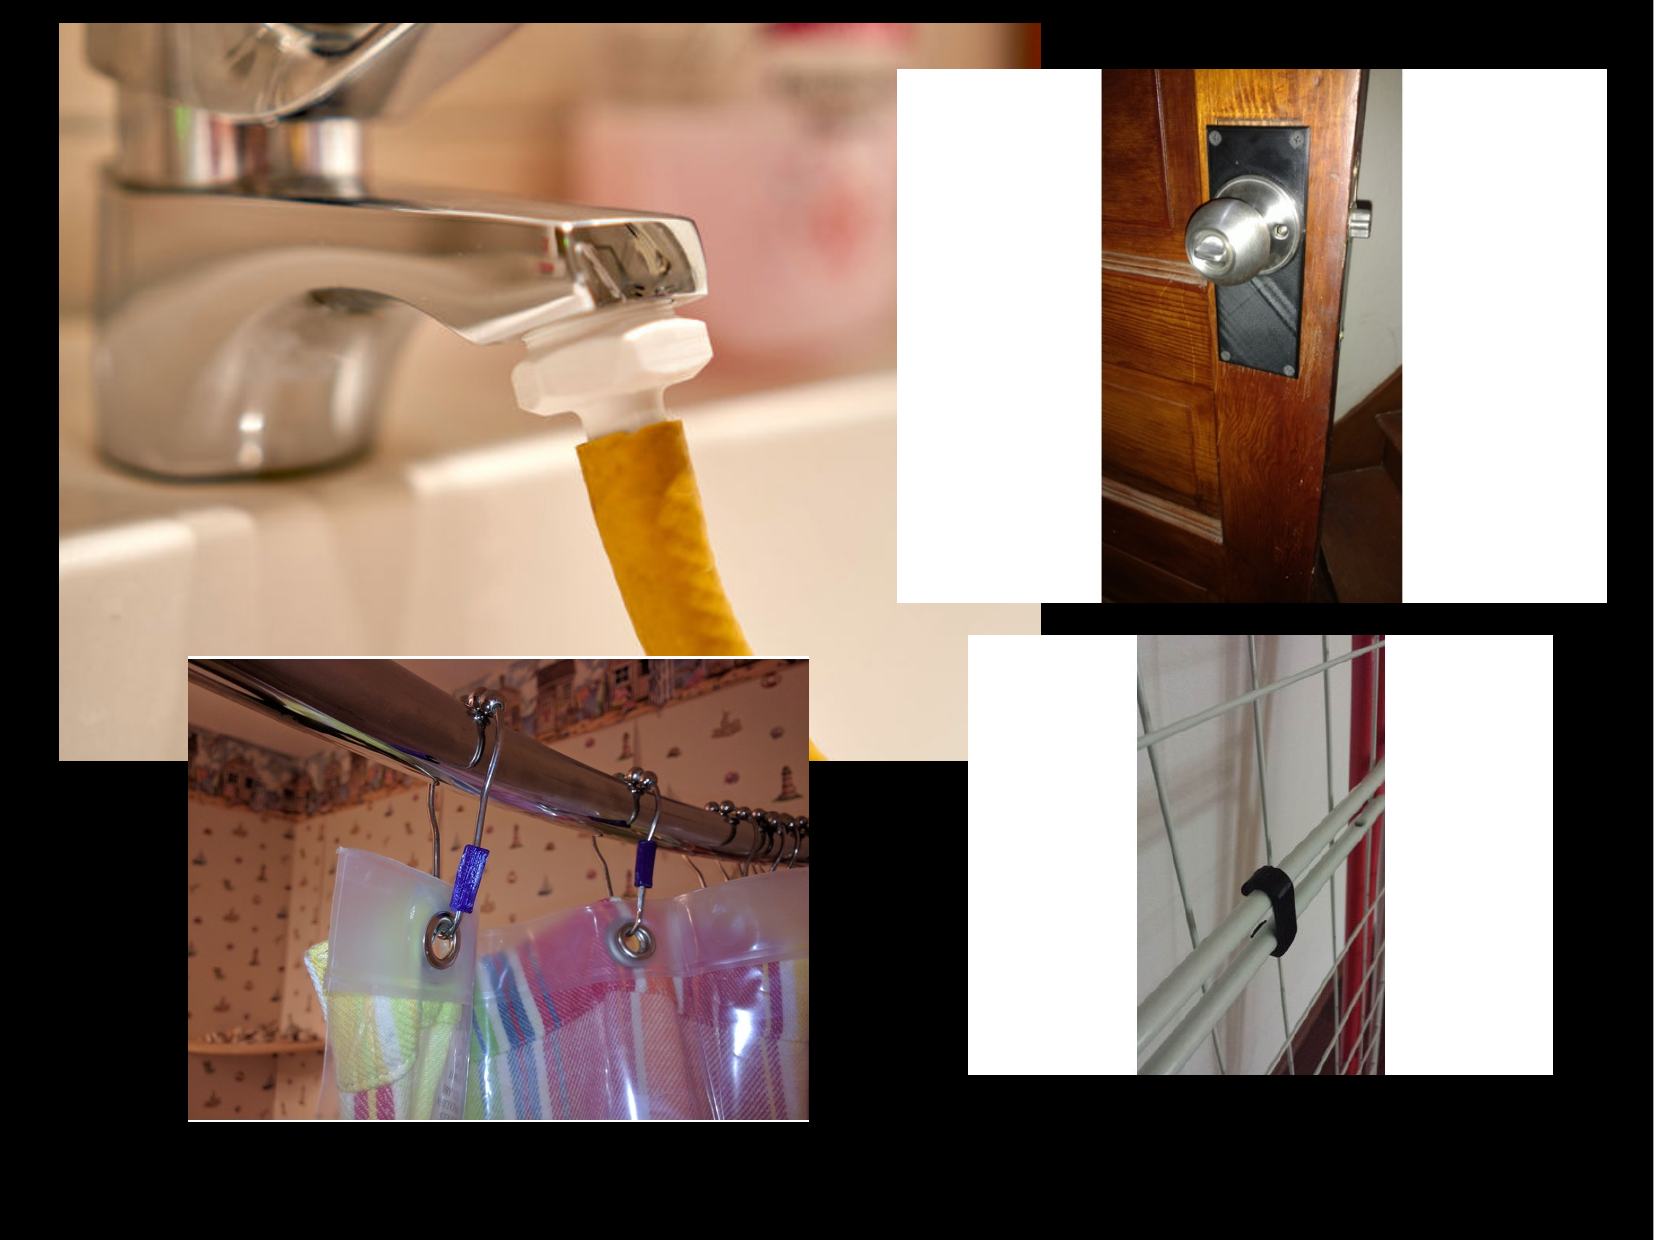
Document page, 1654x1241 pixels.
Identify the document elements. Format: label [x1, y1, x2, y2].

picture [59, 23, 1607, 1123]
